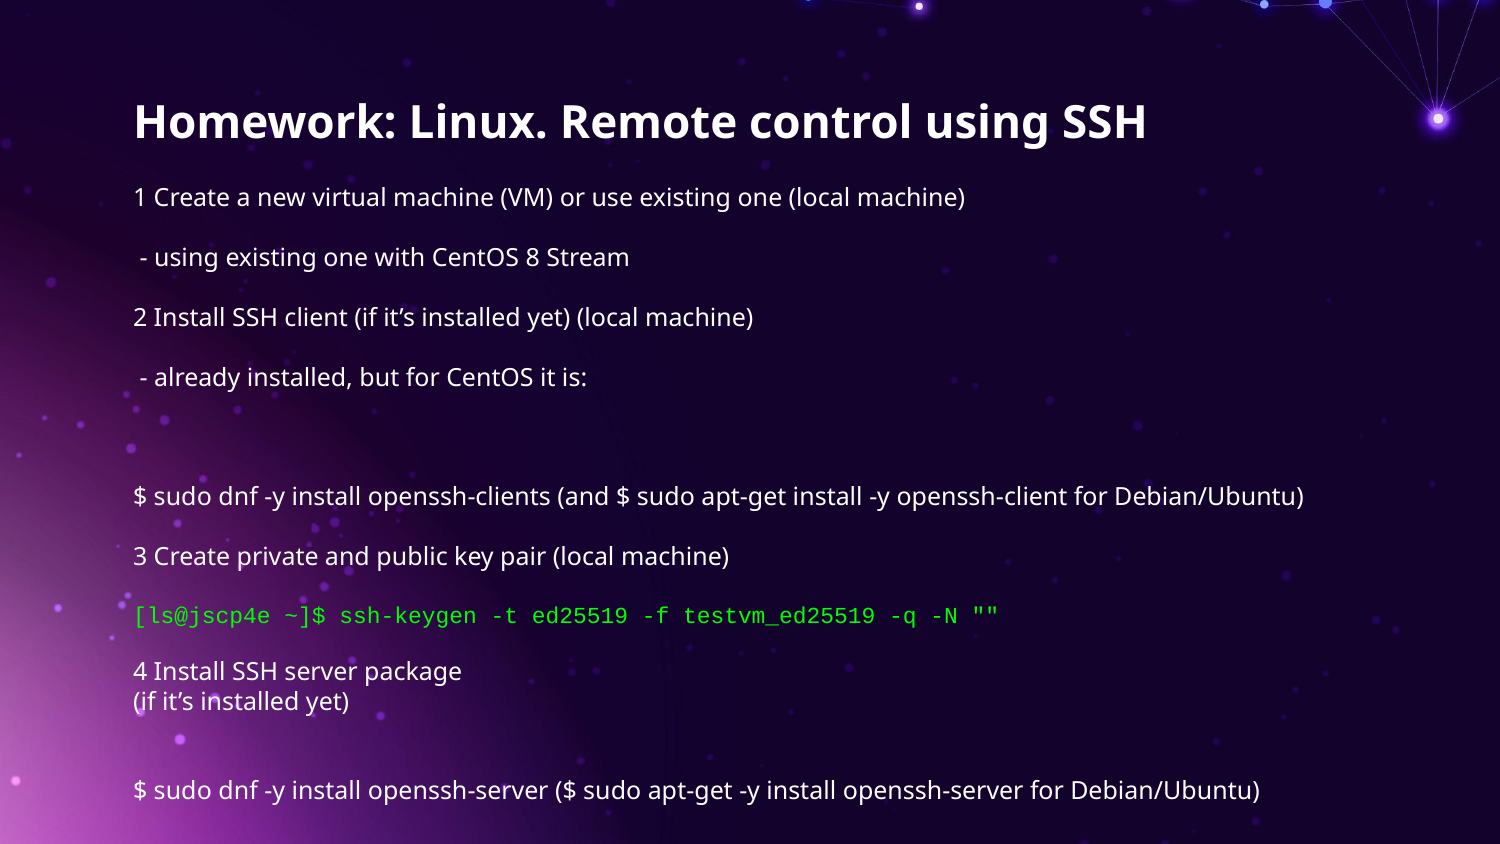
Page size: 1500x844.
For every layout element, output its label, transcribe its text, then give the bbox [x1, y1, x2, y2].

picture [0, 0, 1500, 844]
title Homework: Linux. Remote control using SSH [118, 72, 1382, 166]
list 1 Create a new virtual machine (VM) or use existing one (local machine) - using existing one with CentOS 8 Stream 2 Install SSH client (if it’s installed yet) (local machine) - already installed, but for CentOS it is: $ sudo dnf -y install openssh-clients (and $ sudo apt-get install -y openssh-client for Debian/Ubuntu) 3 Create private and public key pair (local machine) [ls@jscp4e ~]$ ssh-keygen -t ed25519 -f testvm_ed25519 -q -N "" 4 Install SSH server package (if it’s installed yet) $ sudo dnf -y install openssh-server ($ sudo apt-get -y install openssh-server for Debian/Ubuntu) [118, 166, 1382, 788]
